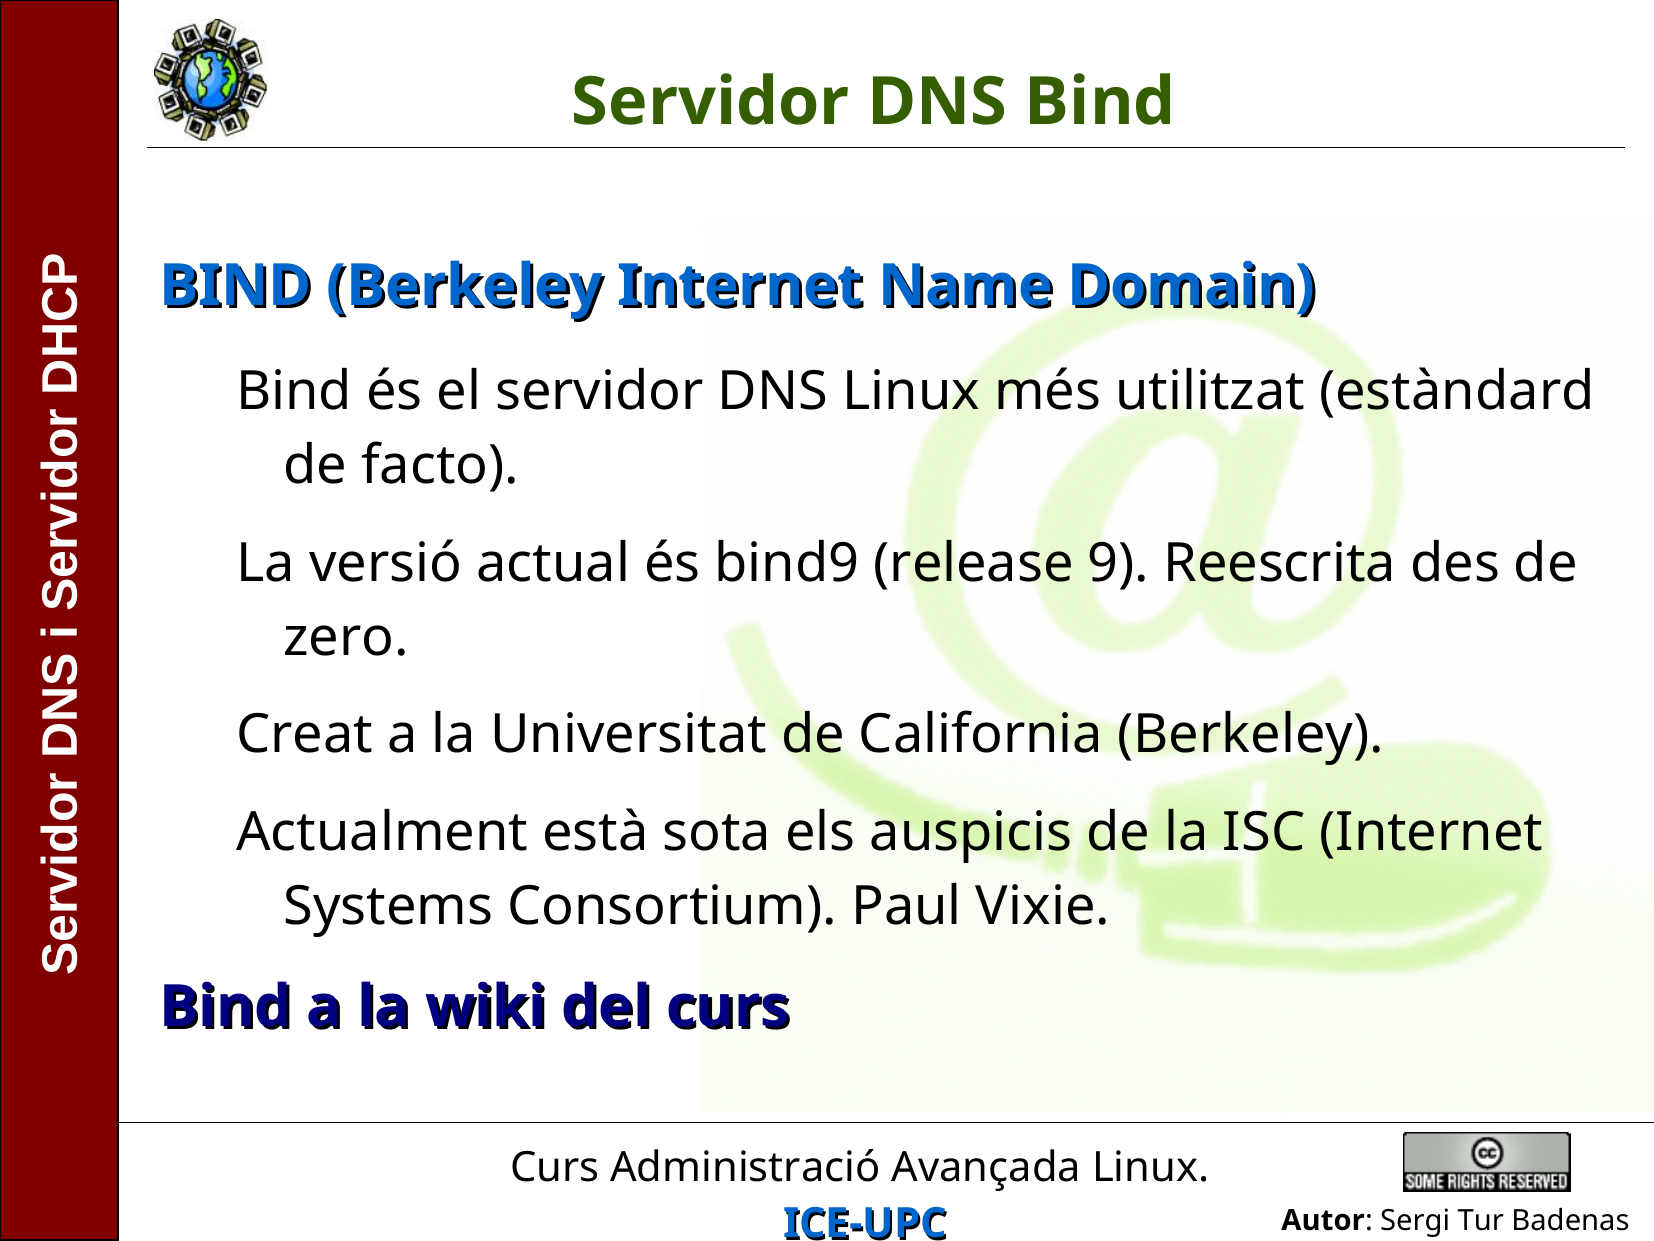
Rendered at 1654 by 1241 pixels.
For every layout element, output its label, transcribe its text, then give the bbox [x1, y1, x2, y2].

picture [700, 217, 1654, 1113]
title Servidor DNS Bind [129, 56, 1619, 141]
picture [154, 19, 268, 56]
list BIND (Berkeley Internet Name Domain) Bind és el servidor DNS Linux més utilitzat (estàndard de facto). La versió actual és bind9 (release 9). Reescrita des de zero. Creat a la Universitat de California (Berkeley). Actualment està sota els auspicis de la ISC (Internet Systems Consortium). Paul Vixie. Bind a la wiki del curs [141, 242, 1630, 1078]
picture [1403, 1132, 1571, 1192]
